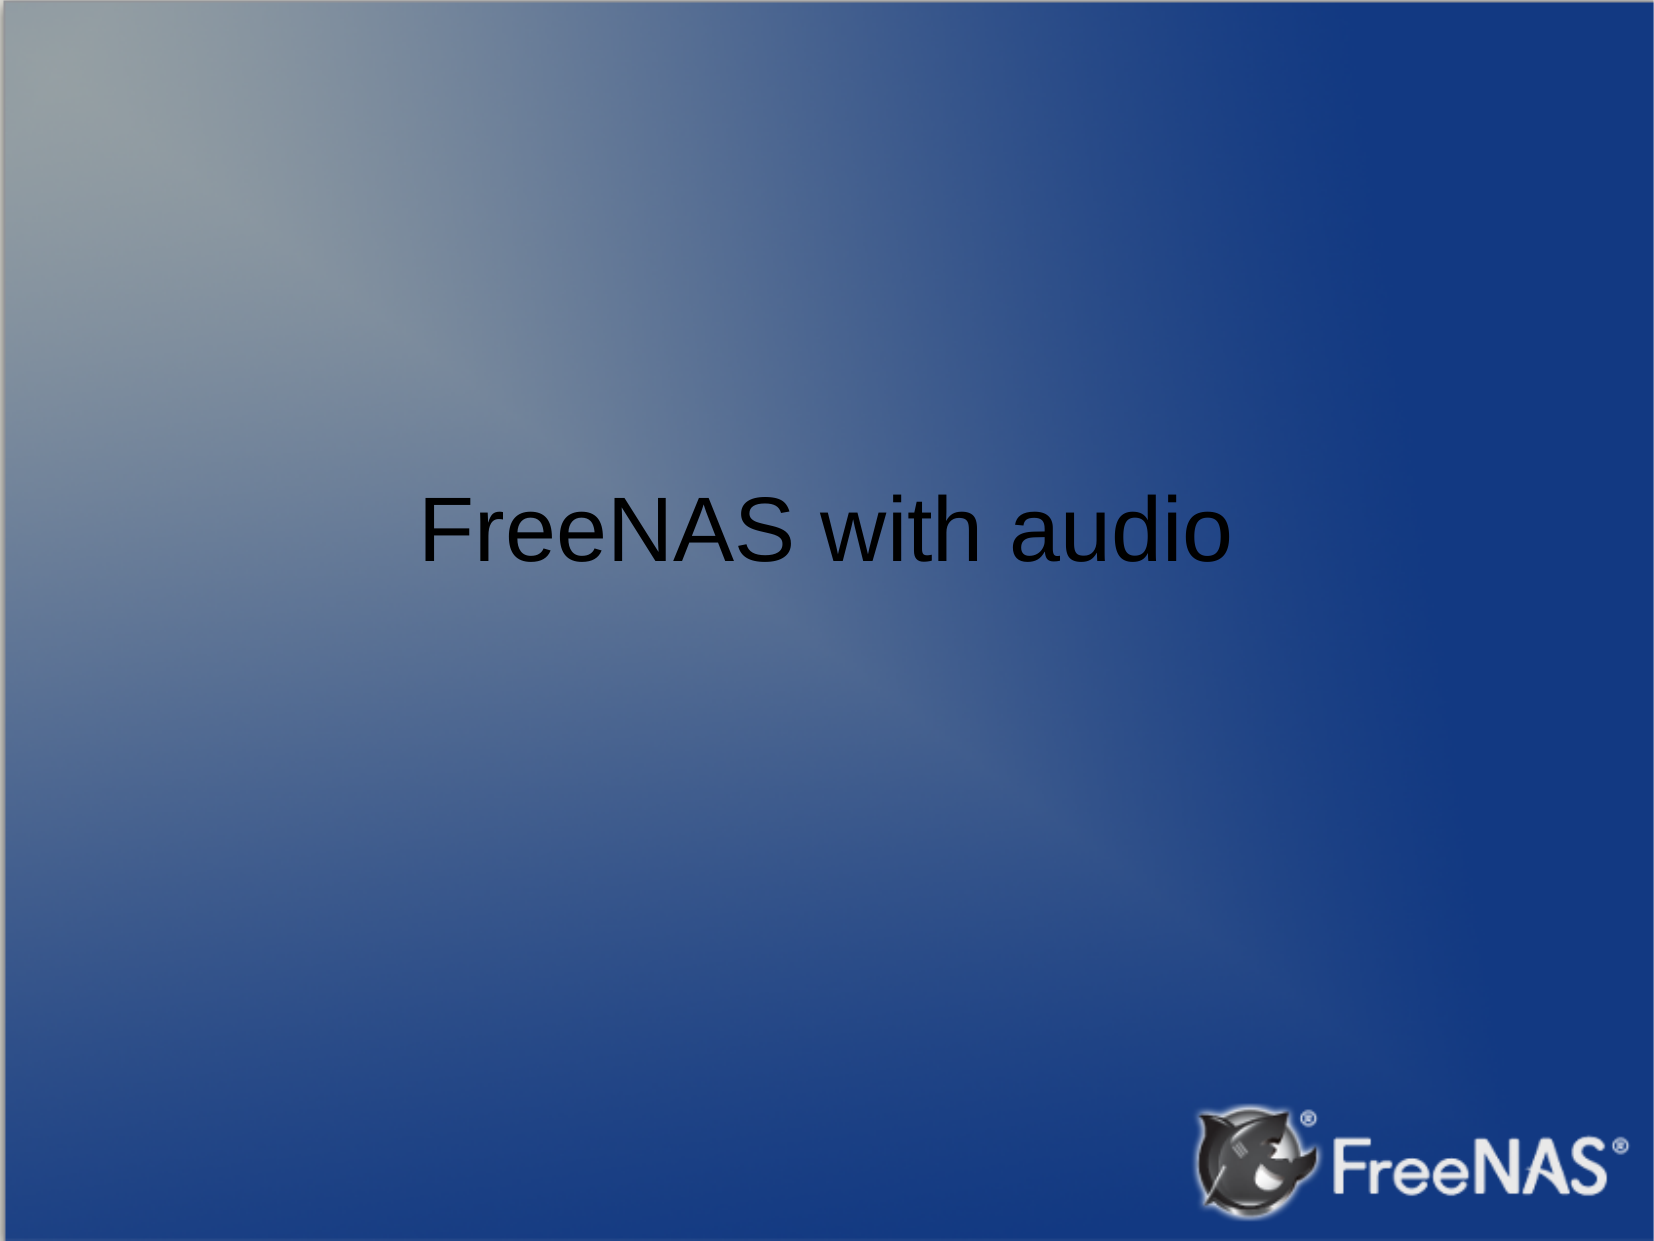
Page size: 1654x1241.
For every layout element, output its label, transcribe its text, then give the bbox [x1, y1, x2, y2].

subtitle FreeNAS with audio [82, 49, 1571, 1010]
picture [0, 0, 1654, 1241]
